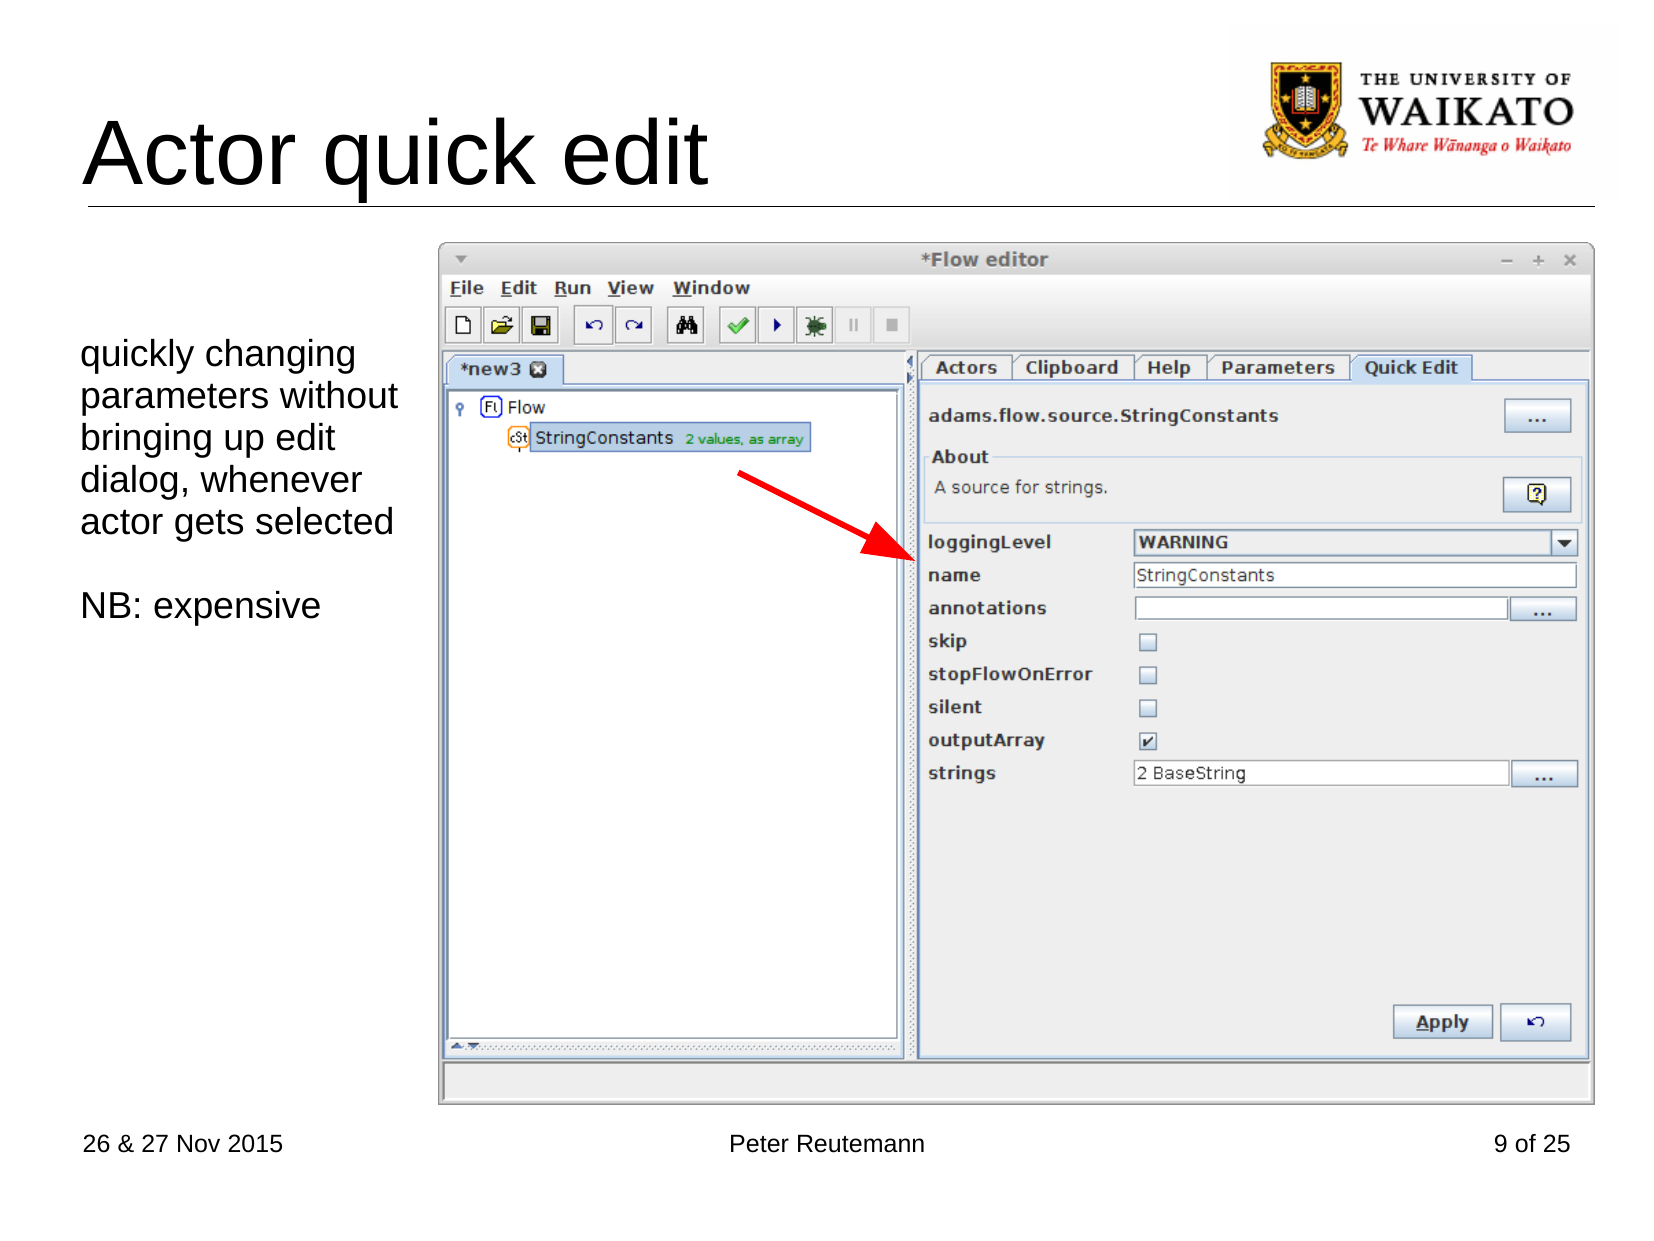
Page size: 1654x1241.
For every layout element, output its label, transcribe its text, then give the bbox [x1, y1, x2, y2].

title Actor quick edit [82, 49, 1571, 257]
picture [438, 242, 1595, 1105]
text_box quickly changing parameters without bringing up edit dialog, whenever actor gets selected NB: expensive [65, 324, 414, 634]
picture [1228, 24, 1619, 201]
